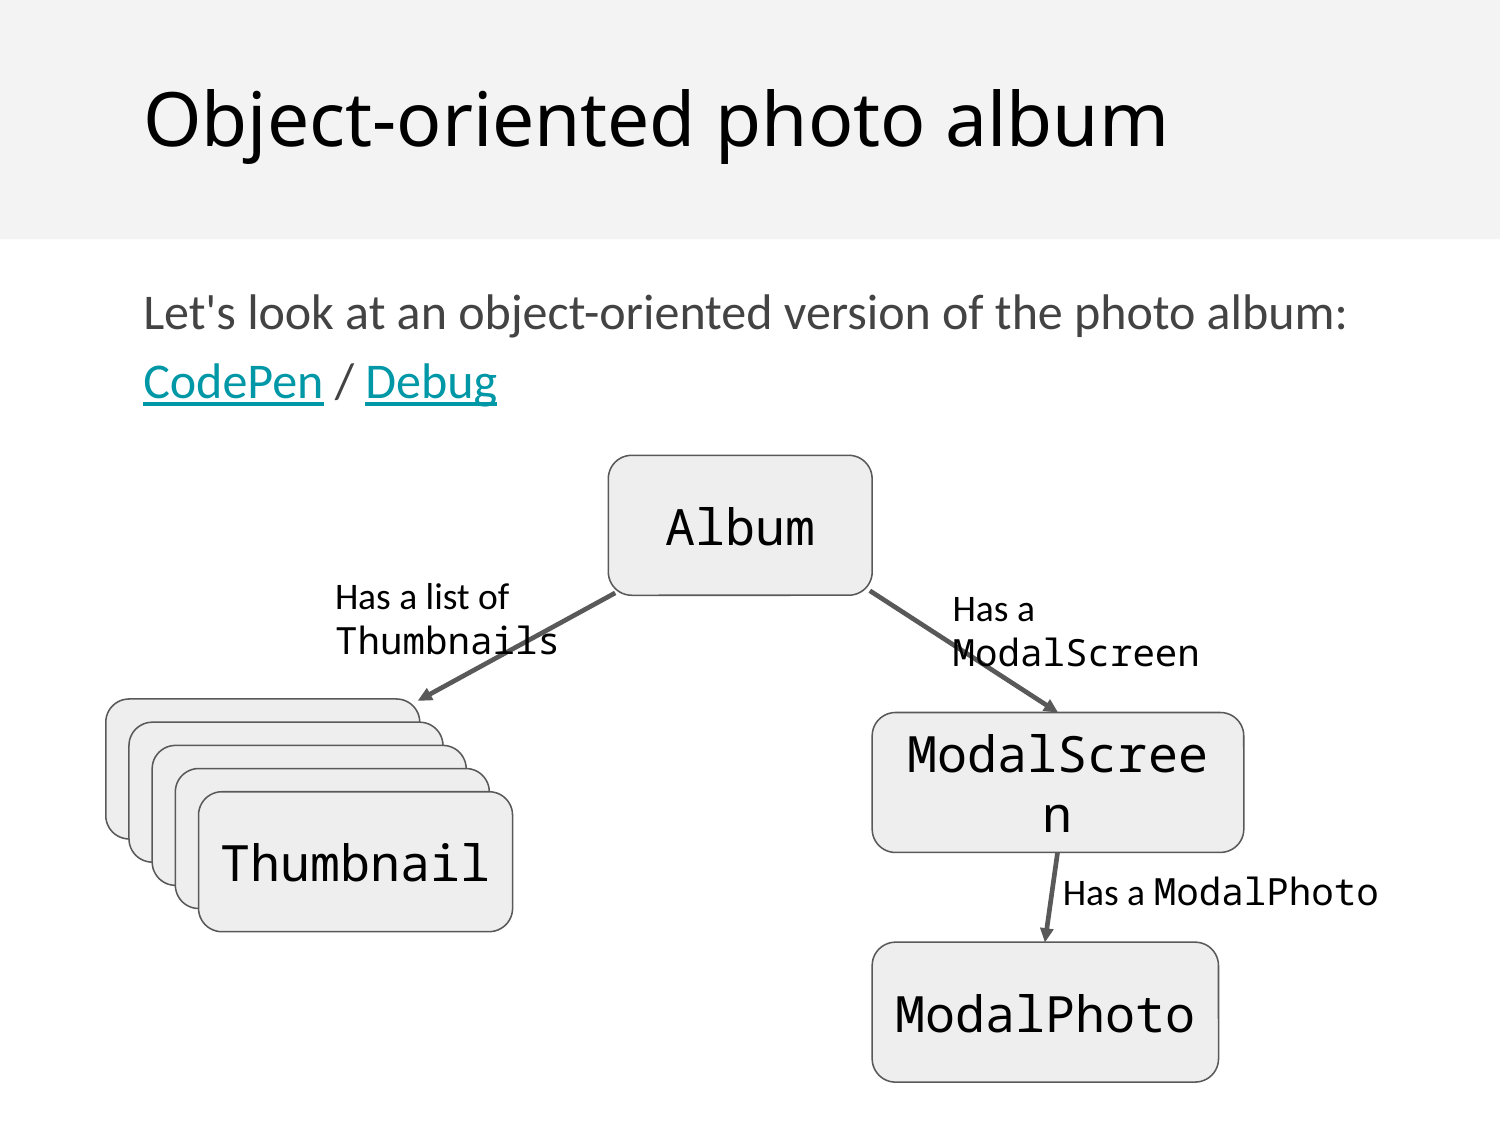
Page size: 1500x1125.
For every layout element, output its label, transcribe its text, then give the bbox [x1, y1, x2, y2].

text_box Thumbnail [105, 698, 420, 839]
text_box Thumbnail [128, 722, 443, 863]
text_box Has a list of Thumbnails [320, 557, 667, 688]
title Object-oriented photo album [128, 56, 1372, 183]
text_box Album [608, 455, 873, 596]
text_box ModalScreen [872, 712, 1244, 853]
text_box Has a ModalPhoto [1047, 852, 1395, 983]
text_box ModalPhoto [872, 942, 1219, 1083]
text_box Thumbnail [175, 768, 490, 909]
text_box Thumbnail [152, 745, 467, 886]
text_box Thumbnail [198, 791, 513, 932]
text_box Has a ModalScreen [937, 568, 1284, 699]
list Let's look at an object-oriented version of the photo album: CodePen / Debug [128, 255, 1372, 438]
